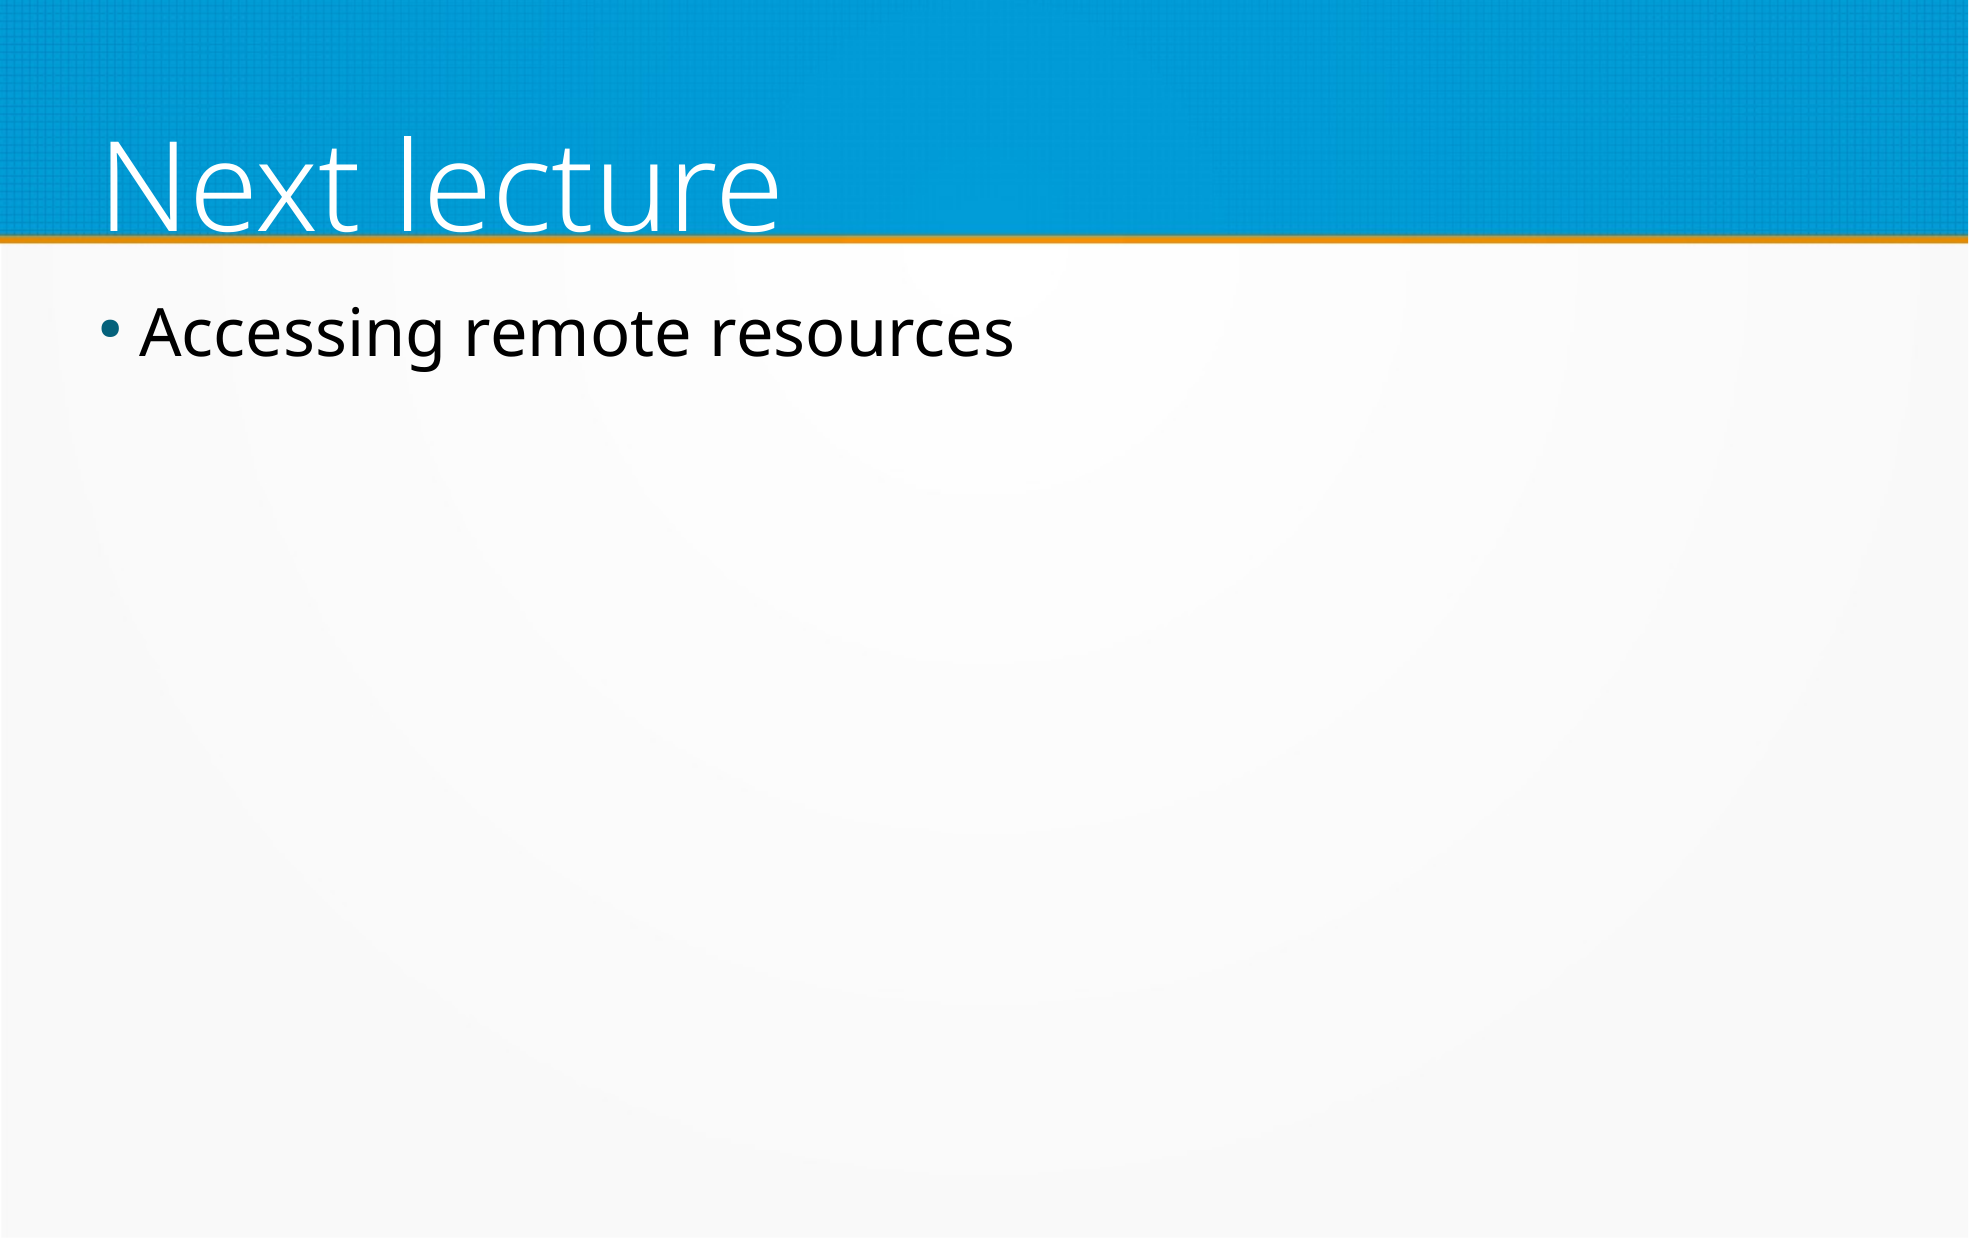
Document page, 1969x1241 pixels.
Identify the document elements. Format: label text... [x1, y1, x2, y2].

title Next lecture [98, 49, 1870, 257]
list Accessing remote resources [98, 290, 1870, 1010]
picture [0, 233, 1969, 1241]
